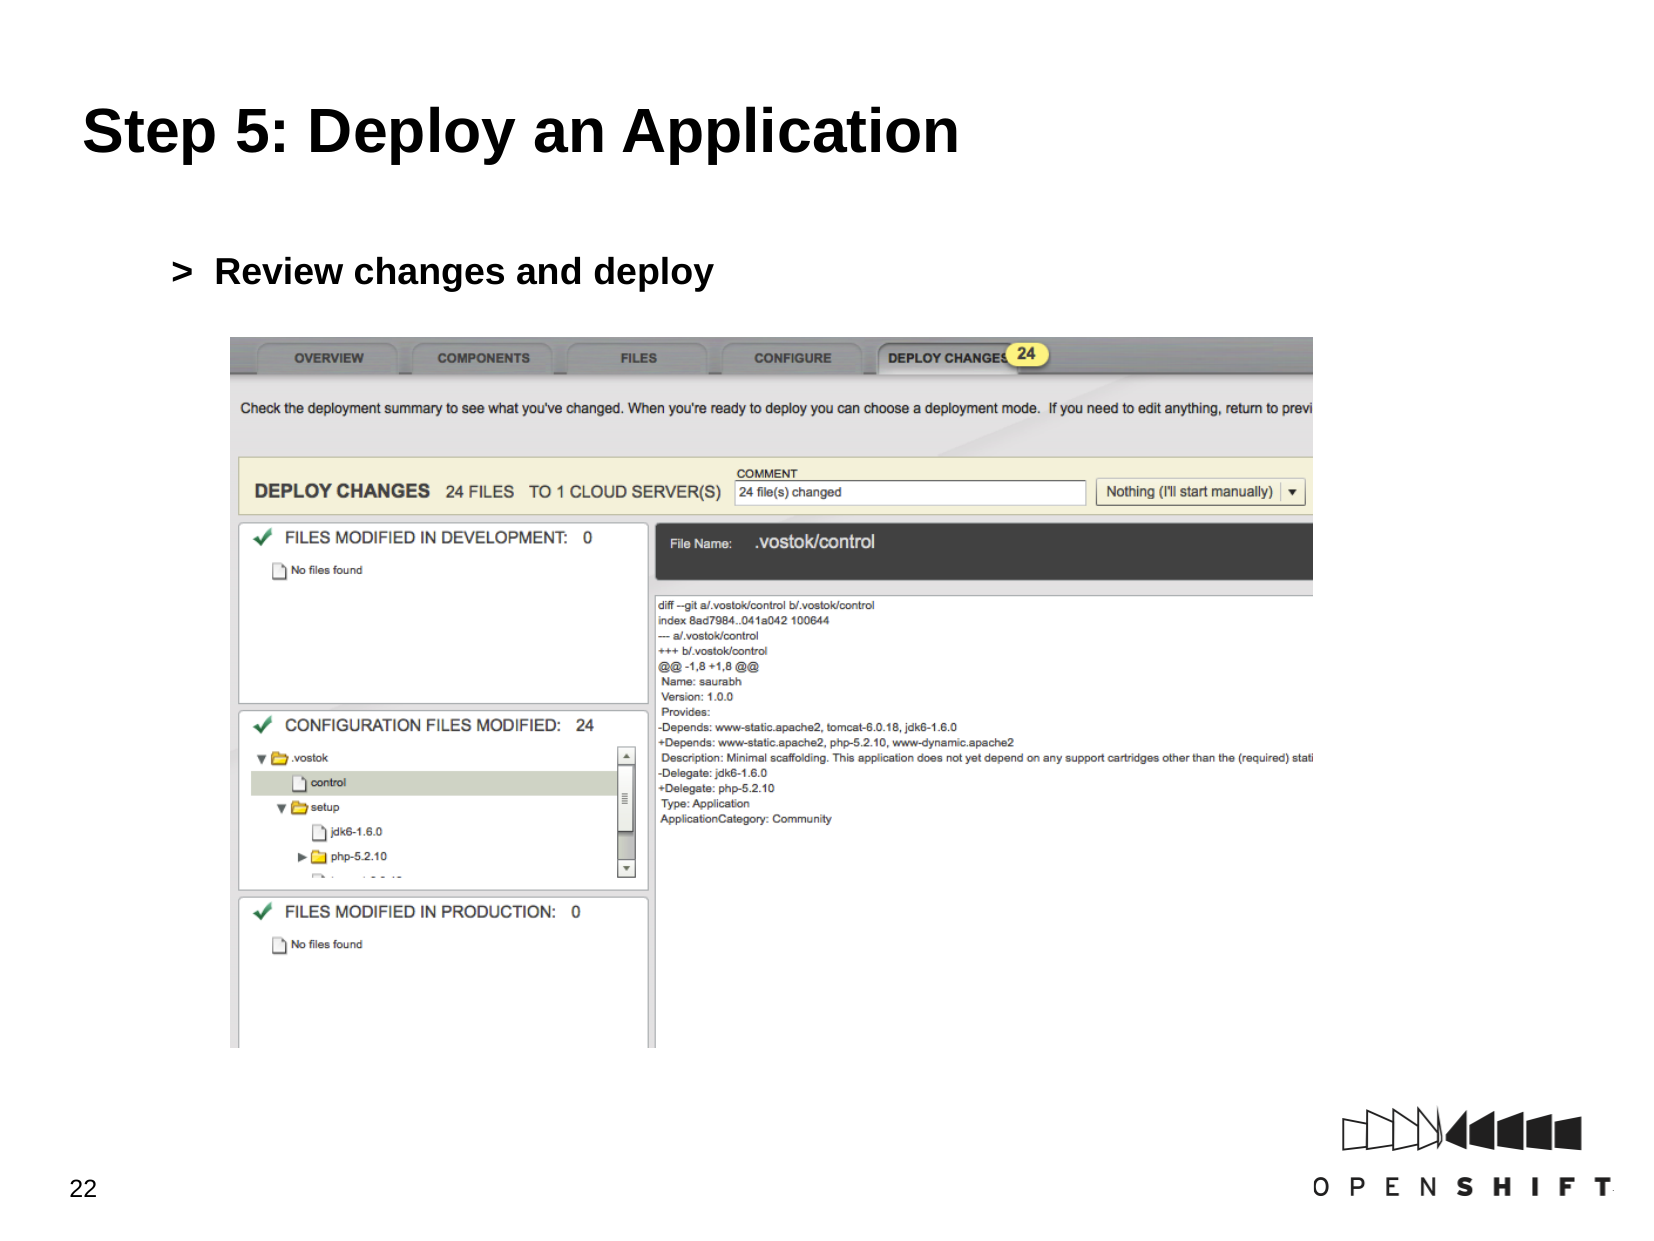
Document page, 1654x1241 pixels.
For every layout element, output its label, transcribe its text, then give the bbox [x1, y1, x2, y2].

picture [1313, 1104, 1614, 1200]
picture [230, 337, 1313, 1048]
text_box > Review changes and deploy [156, 243, 730, 301]
title Step 5: Deploy an Application [82, 37, 1571, 226]
